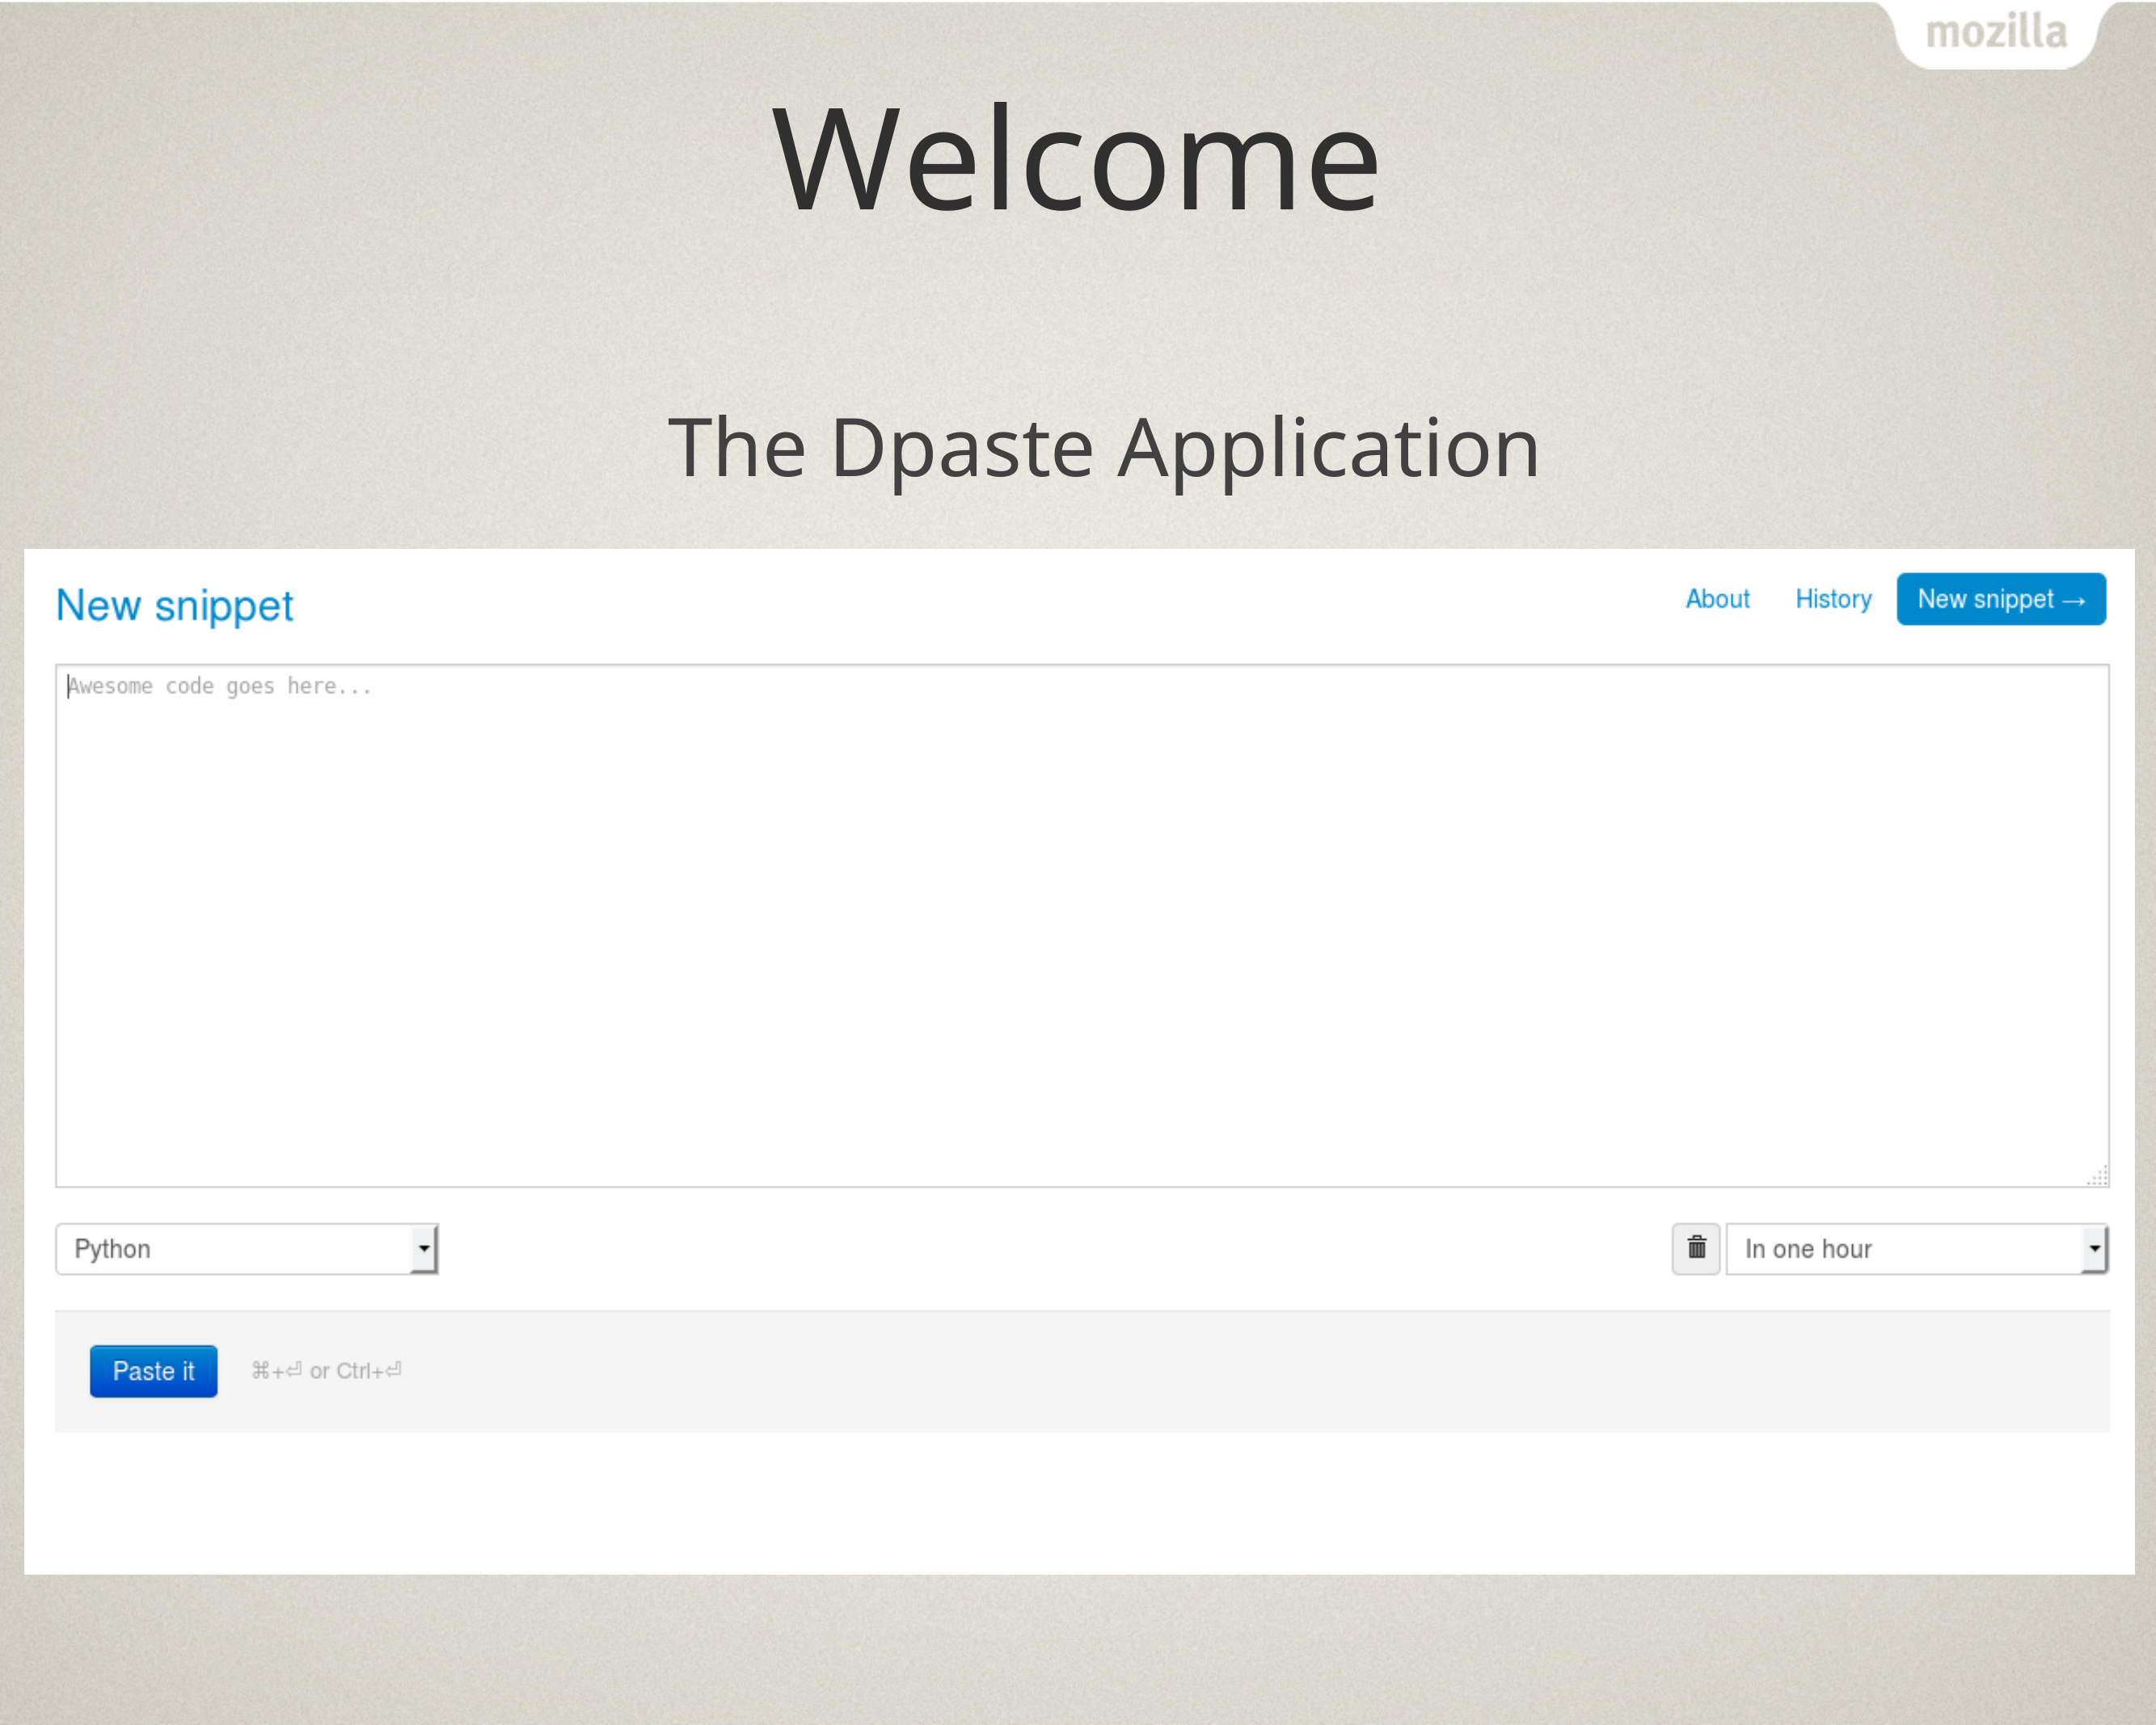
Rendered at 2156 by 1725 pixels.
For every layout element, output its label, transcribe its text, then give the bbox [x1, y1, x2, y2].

title Welcome [58, 45, 2097, 261]
text_box The Dpaste Application [121, 367, 2062, 522]
picture [0, 0, 2156, 1725]
